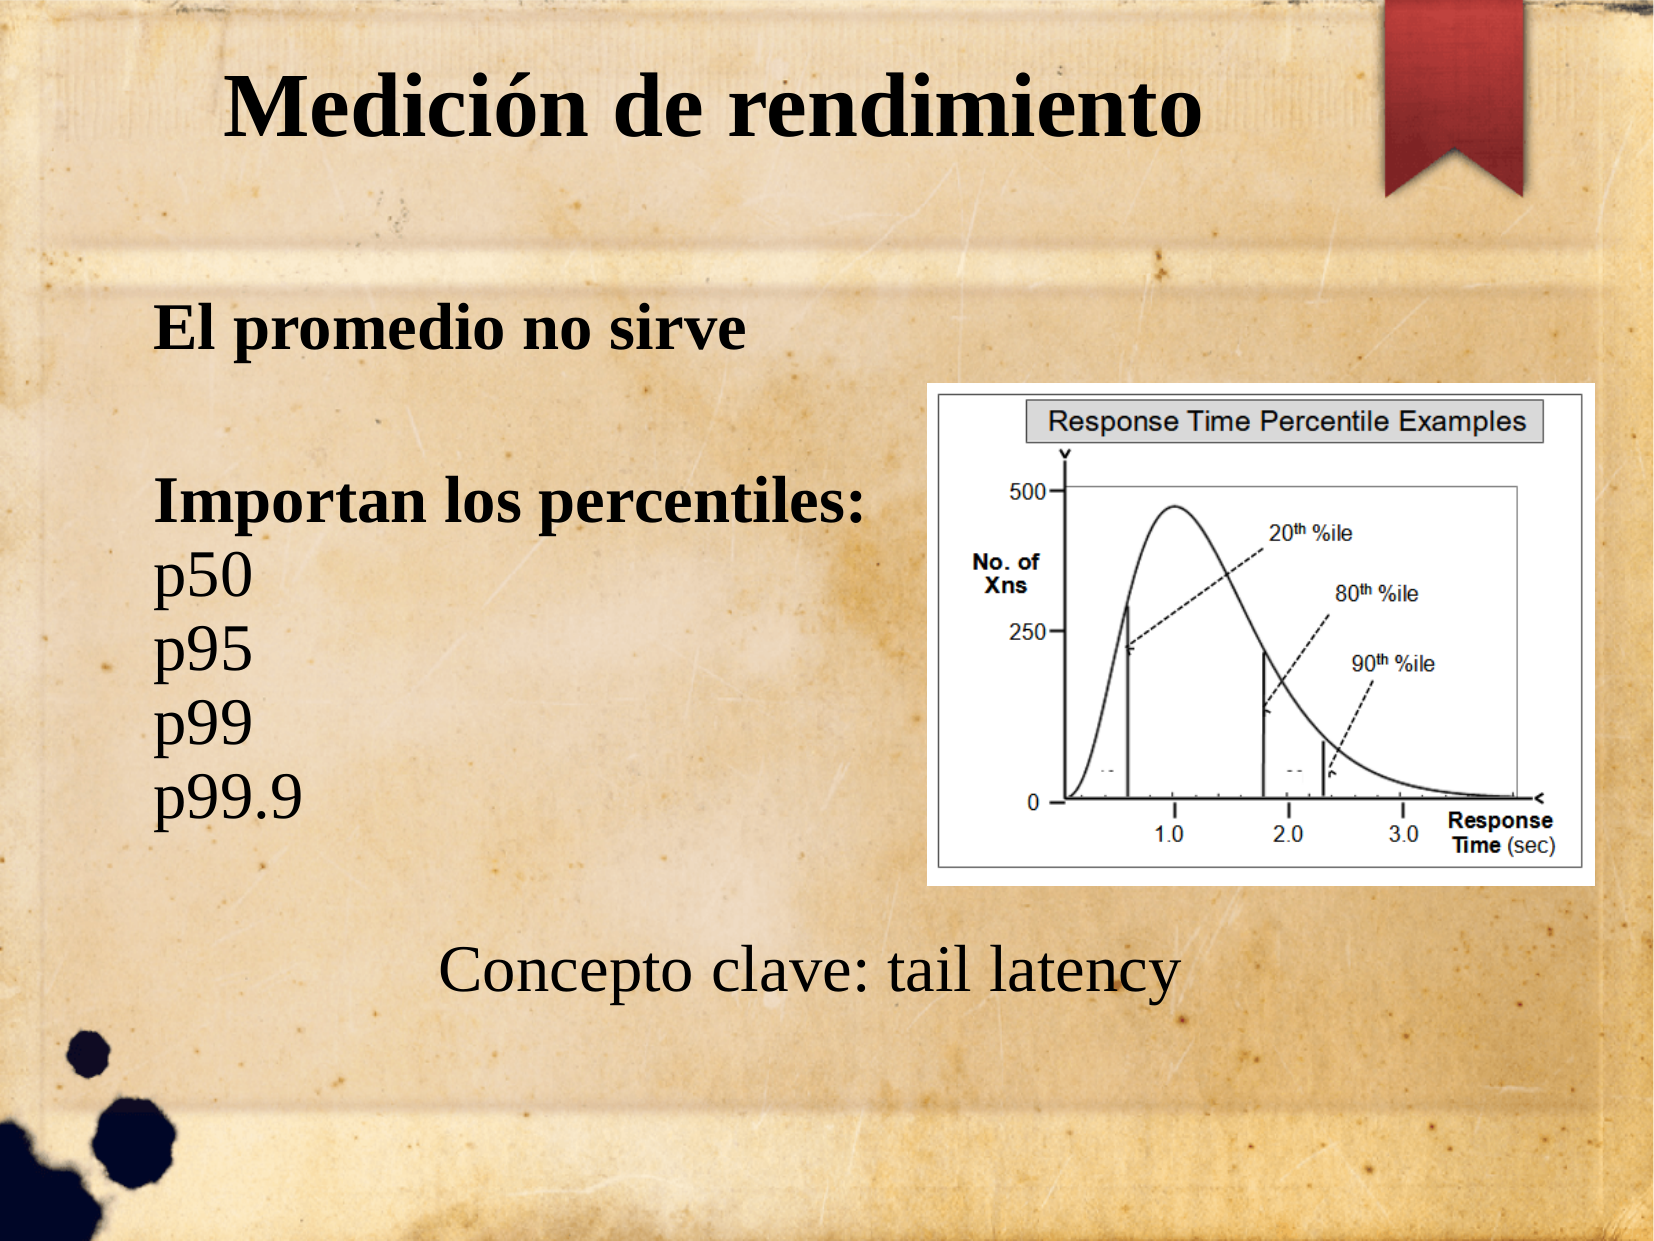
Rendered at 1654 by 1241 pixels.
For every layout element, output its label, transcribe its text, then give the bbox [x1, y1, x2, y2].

picture [0, 0, 1654, 1241]
title Medición de rendimiento [82, 49, 1347, 237]
list El promedio no sirve Importan los percentiles: p50 p95 p99 p99.9 Concepto clave: tail latency [82, 290, 1571, 1010]
